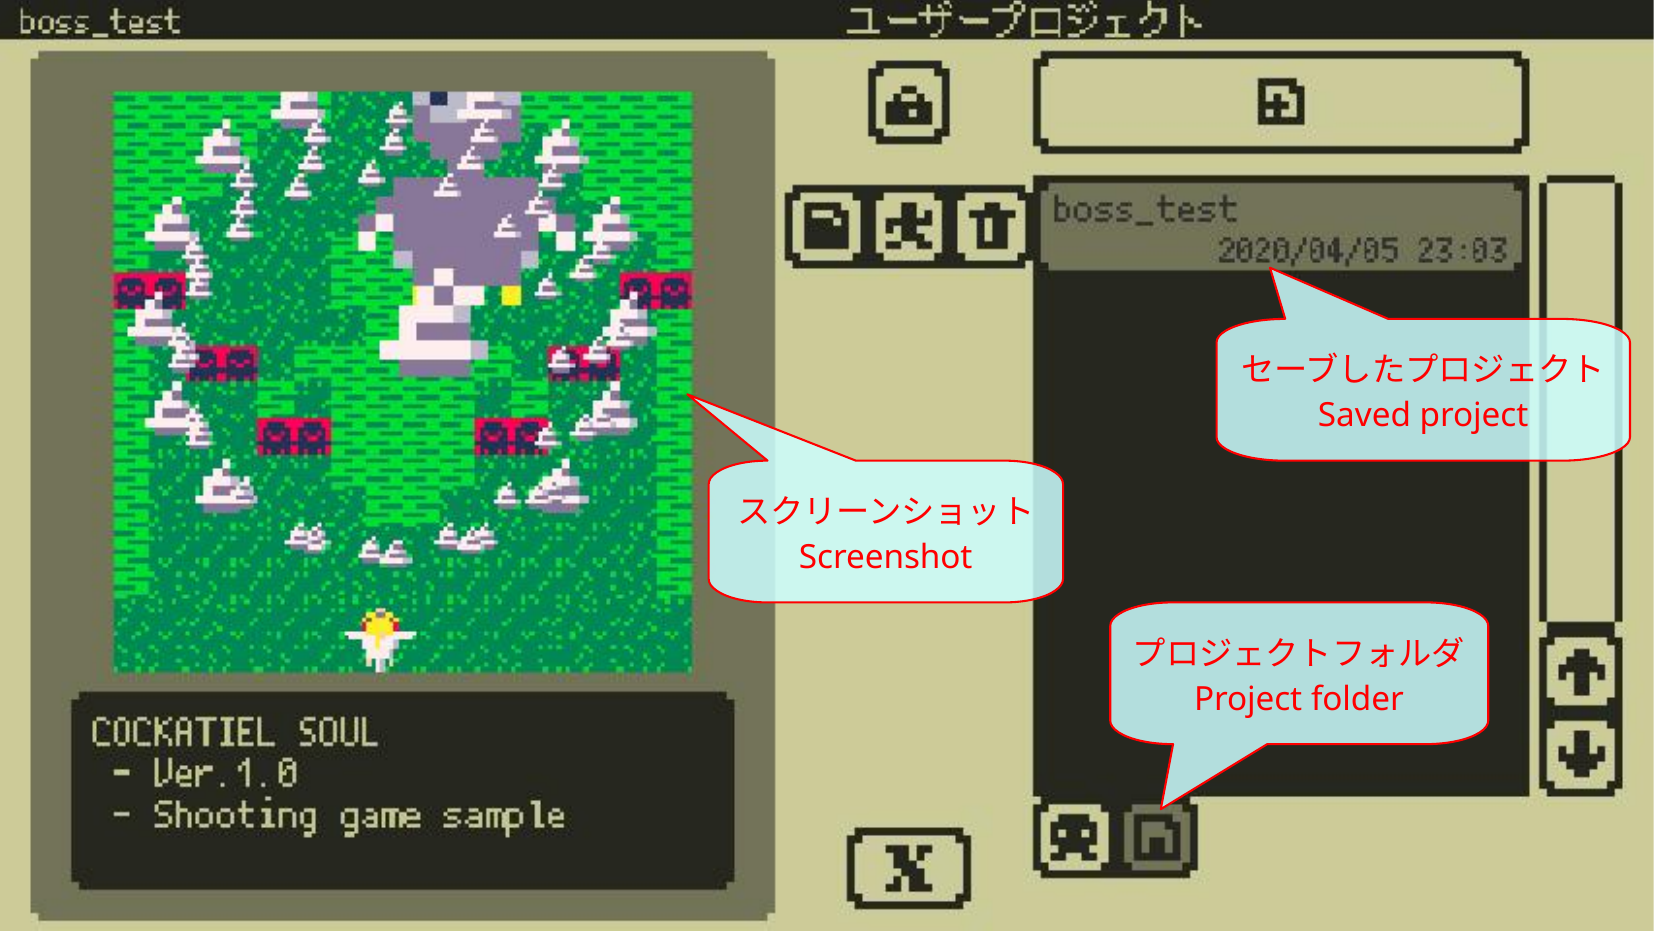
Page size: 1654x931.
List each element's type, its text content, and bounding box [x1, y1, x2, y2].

picture [0, 0, 1654, 931]
text_box プロジェクトフォルダ Project folder [1110, 602, 1489, 810]
text_box セーブしたプロジェクト Saved project [1216, 267, 1630, 461]
text_box スクリーンショット Screenshot [687, 394, 1064, 603]
